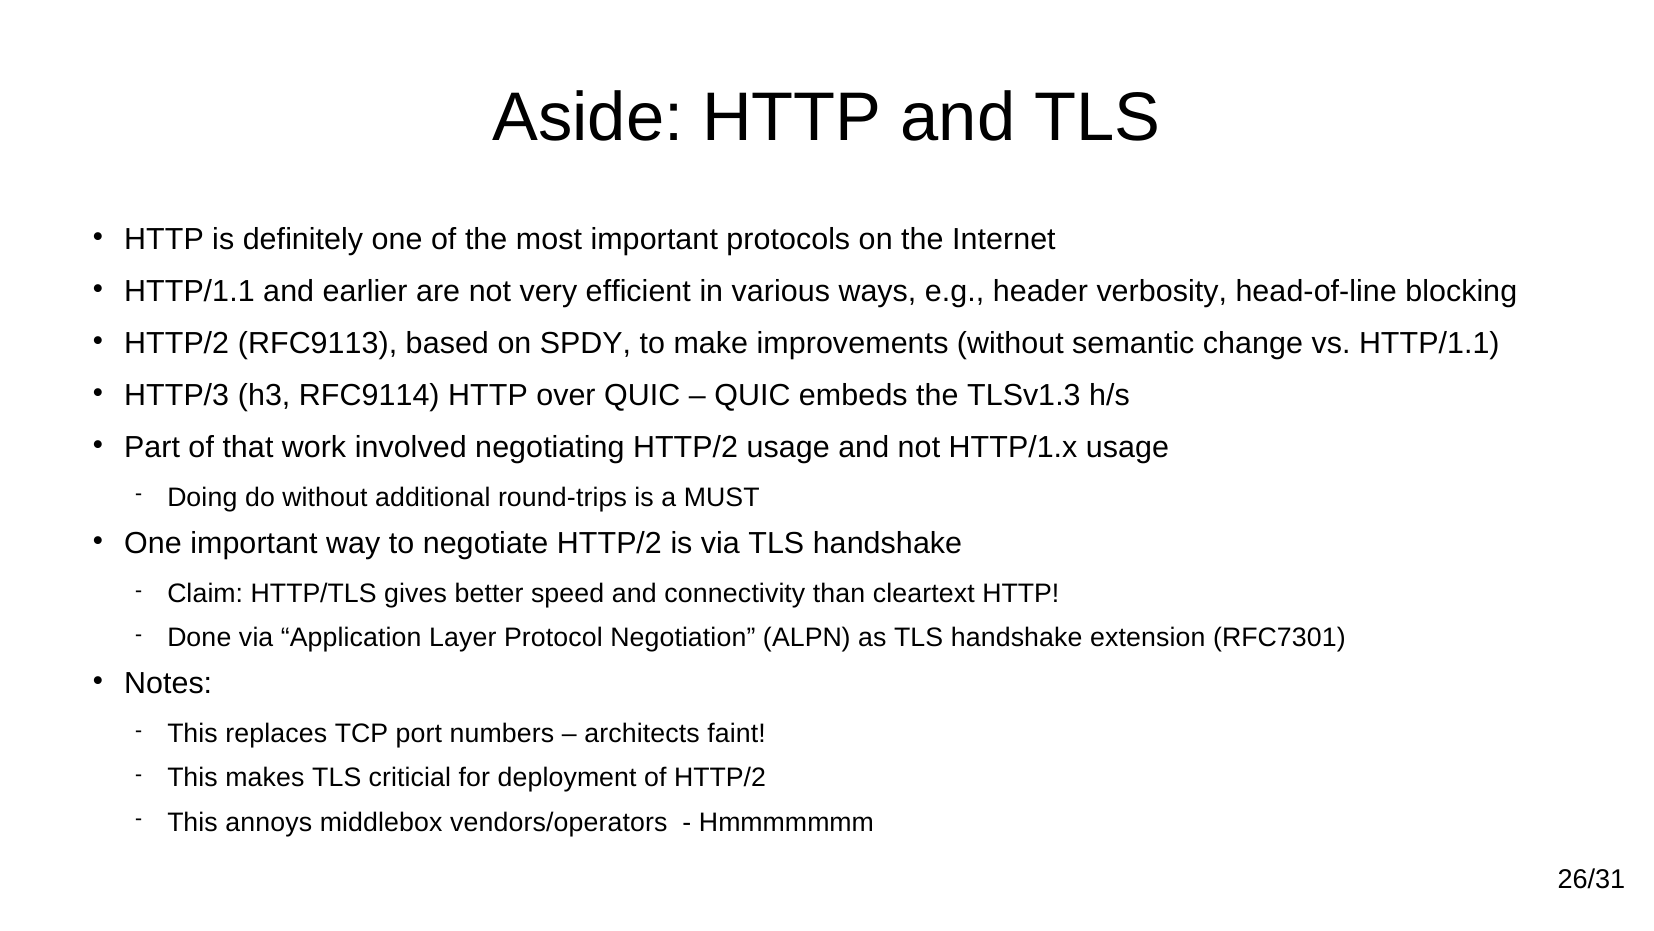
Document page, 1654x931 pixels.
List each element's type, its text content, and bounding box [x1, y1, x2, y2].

list HTTP is definitely one of the most important protocols on the Internet HTTP/1.1 and earlier are not very efficient in various ways, e.g., header verbosity, head-of-line blocking HTTP/2 (RFC9113), based on SPDY, to make improvements (without semantic change vs. HTTP/1.1) HTTP/3 (h3, RFC9114) HTTP over QUIC – QUIC embeds the TLSv1.3 h/s Part of that work involved negotiating HTTP/2 usage and not HTTP/1.x usage Doing do without additional round-trips is a MUST One important way to negotiate HTTP/2 is via TLS handshake Claim: HTTP/TLS gives better speed and connectivity than cleartext HTTP! Done via “Application Layer Protocol Negotiation” (ALPN) as TLS handshake extension (RFC7301) Notes: This replaces TCP port numbers – architects faint! This makes TLS criticial for deployment of HTTP/2 This annoys middlebox vendors/operators - Hmmmmmmm [82, 217, 1538, 860]
title Aside: HTTP and TLS [82, 37, 1571, 193]
